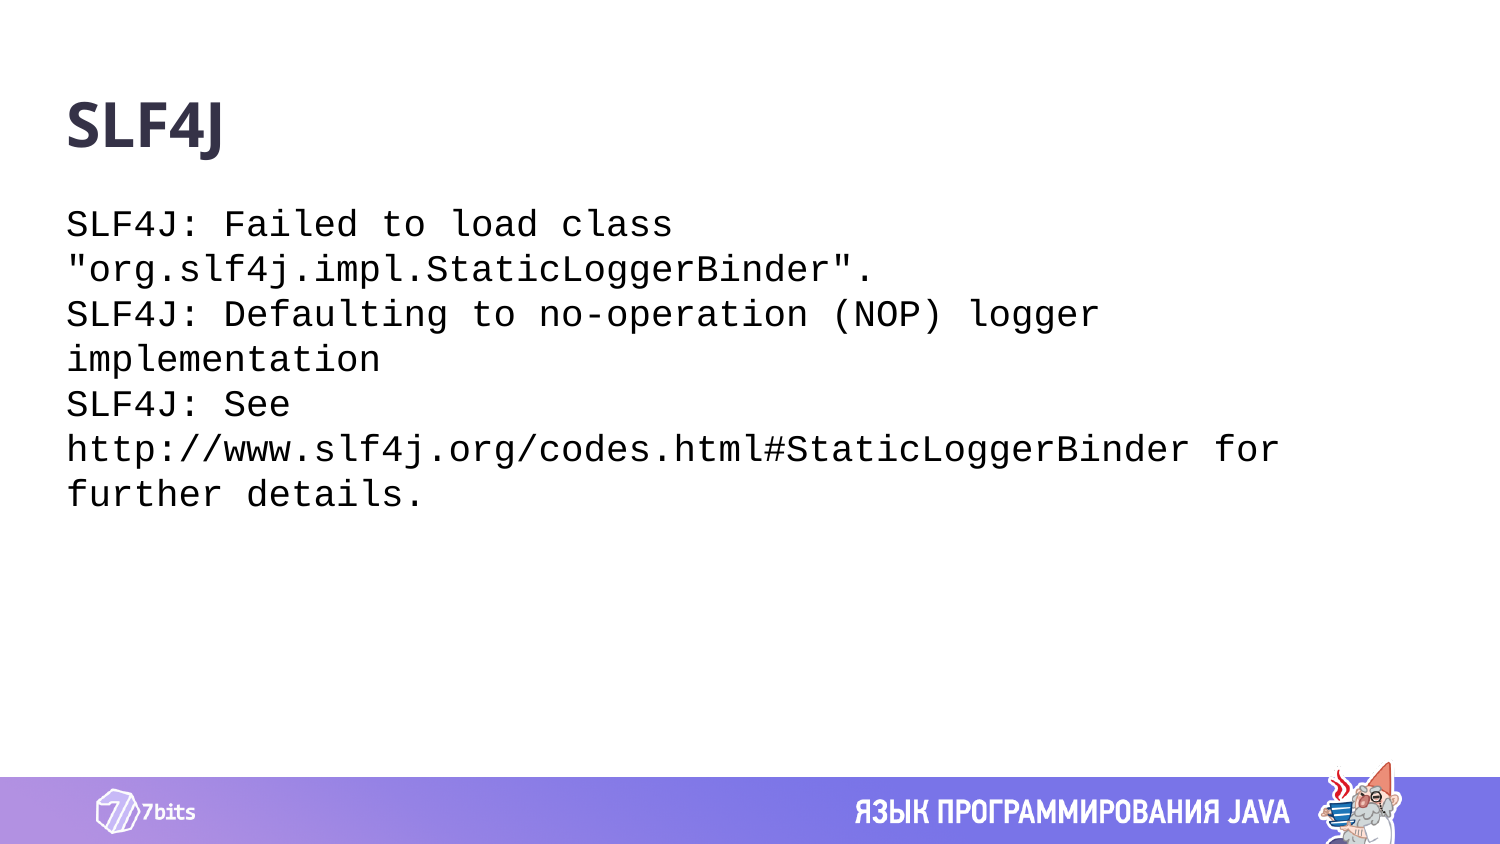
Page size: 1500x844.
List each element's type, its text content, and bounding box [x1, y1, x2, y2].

title SLF4J [51, 69, 1449, 164]
list SLF4J: Failed to load class "org.slf4j.impl.StaticLoggerBinder". SLF4J: Defaulting to no-operation (NOP) logger implementation SLF4J: See http://www.slf4j.org/codes.html#StaticLoggerBinder for further details. [51, 184, 1449, 745]
picture [0, 717, 1500, 844]
